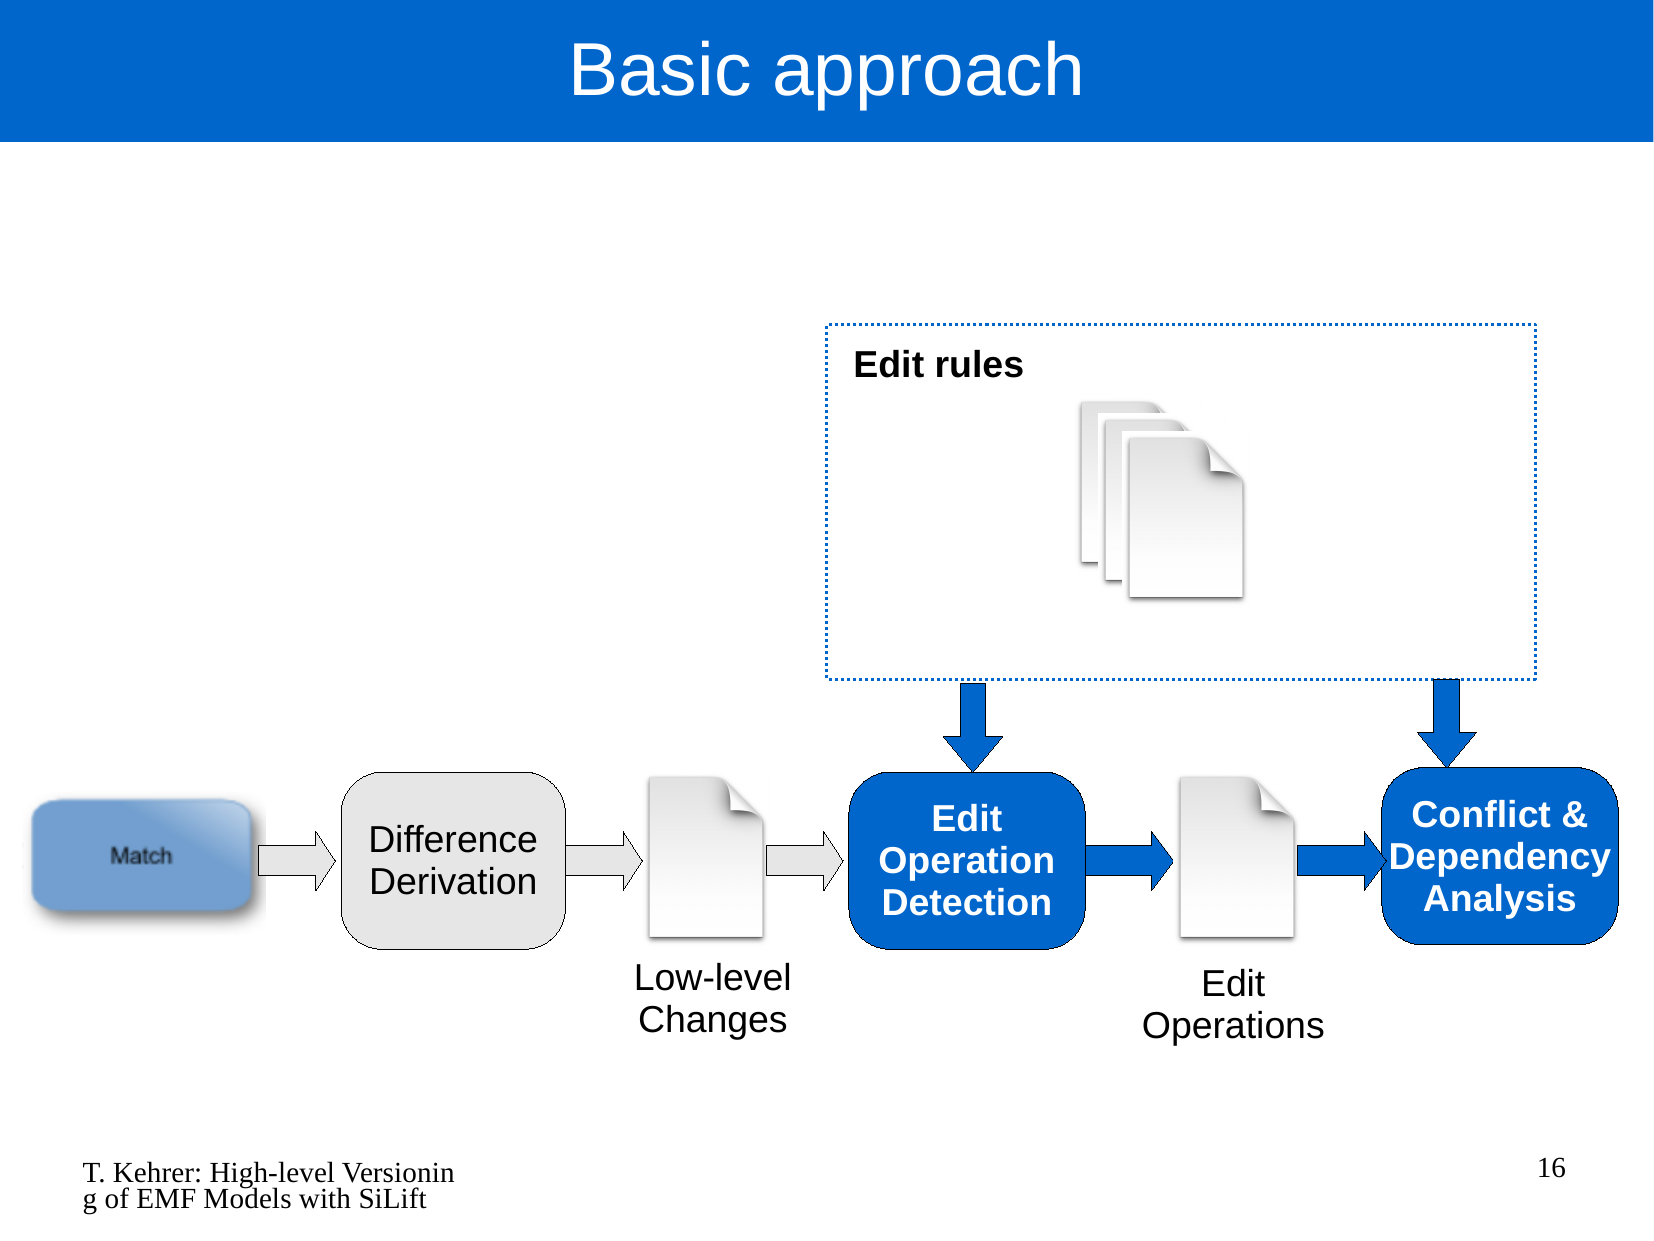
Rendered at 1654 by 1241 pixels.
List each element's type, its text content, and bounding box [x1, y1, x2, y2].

title Basic approach [0, 0, 1654, 142]
text_box Edit rules [838, 336, 1040, 436]
picture [1173, 770, 1300, 950]
text_box Edit Operation Detection [848, 772, 1086, 950]
text_box [1085, 831, 1173, 891]
picture [642, 770, 769, 949]
text_box Conflict & Dependency Analysis [1381, 767, 1619, 945]
text_box [943, 683, 1003, 773]
picture [22, 791, 266, 936]
text_box [1417, 679, 1477, 768]
text_box [565, 831, 643, 891]
text_box [766, 831, 844, 891]
picture [1074, 395, 1249, 611]
text_box Edit Operations [1127, 955, 1340, 1055]
text_box Difference Derivation [341, 772, 566, 950]
text_box [1297, 831, 1387, 891]
text_box Low-level Changes [619, 949, 806, 1049]
text_box [258, 831, 336, 891]
